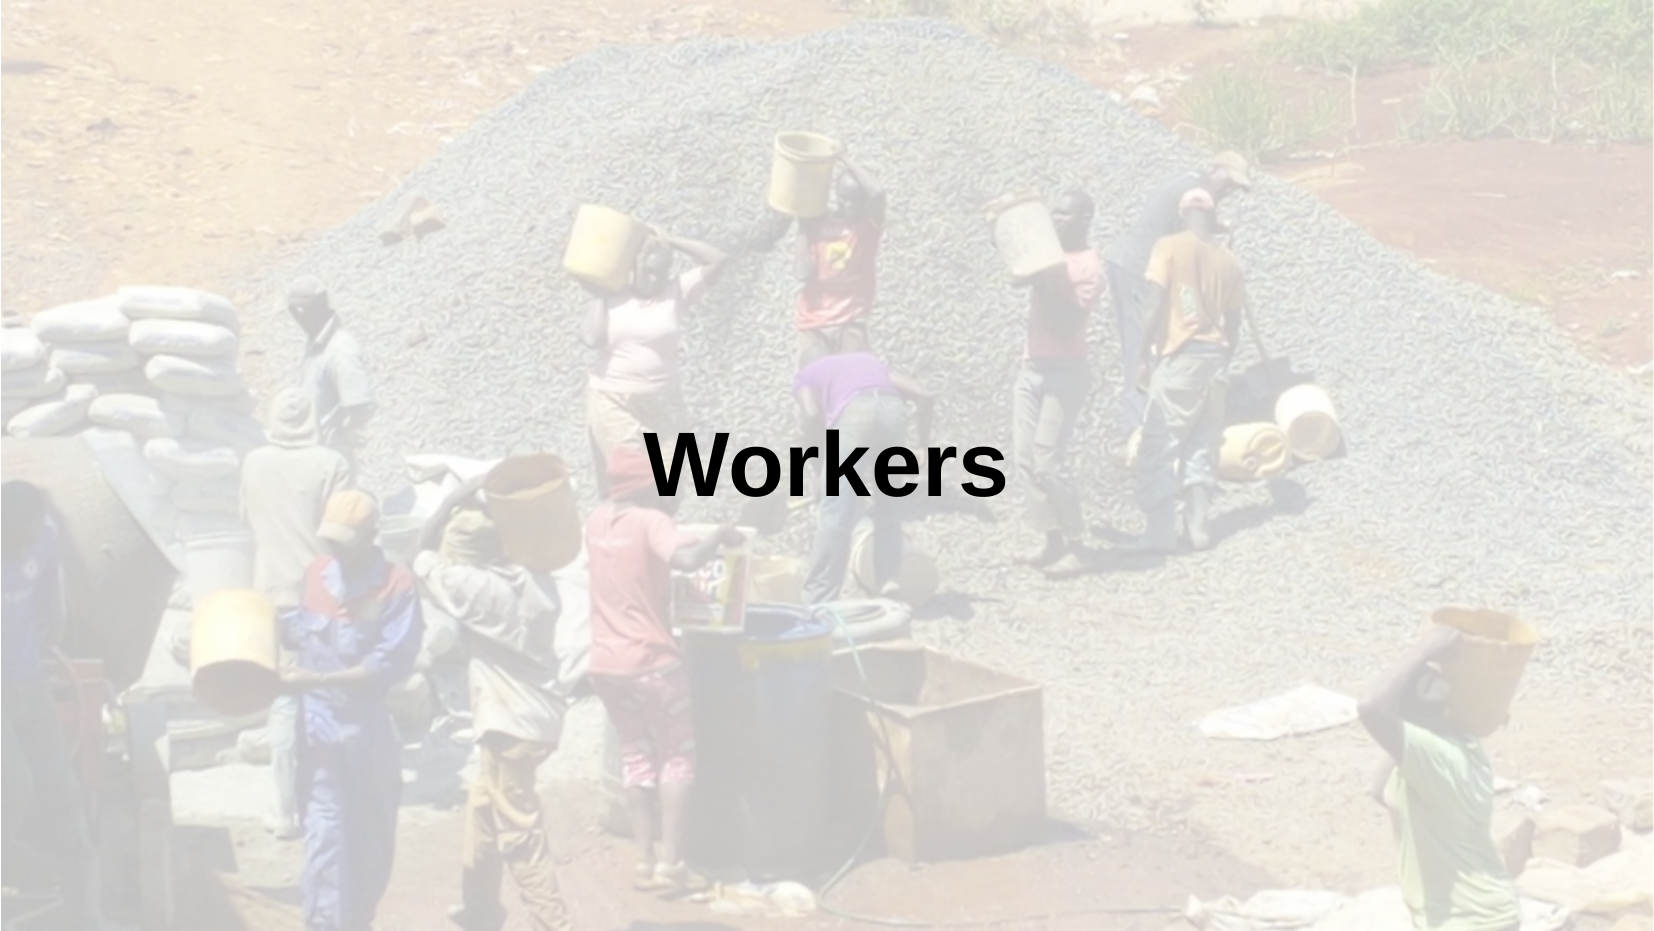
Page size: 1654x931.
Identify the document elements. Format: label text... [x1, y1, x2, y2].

title Workers [82, 387, 1571, 543]
picture [1, 0, 1654, 931]
